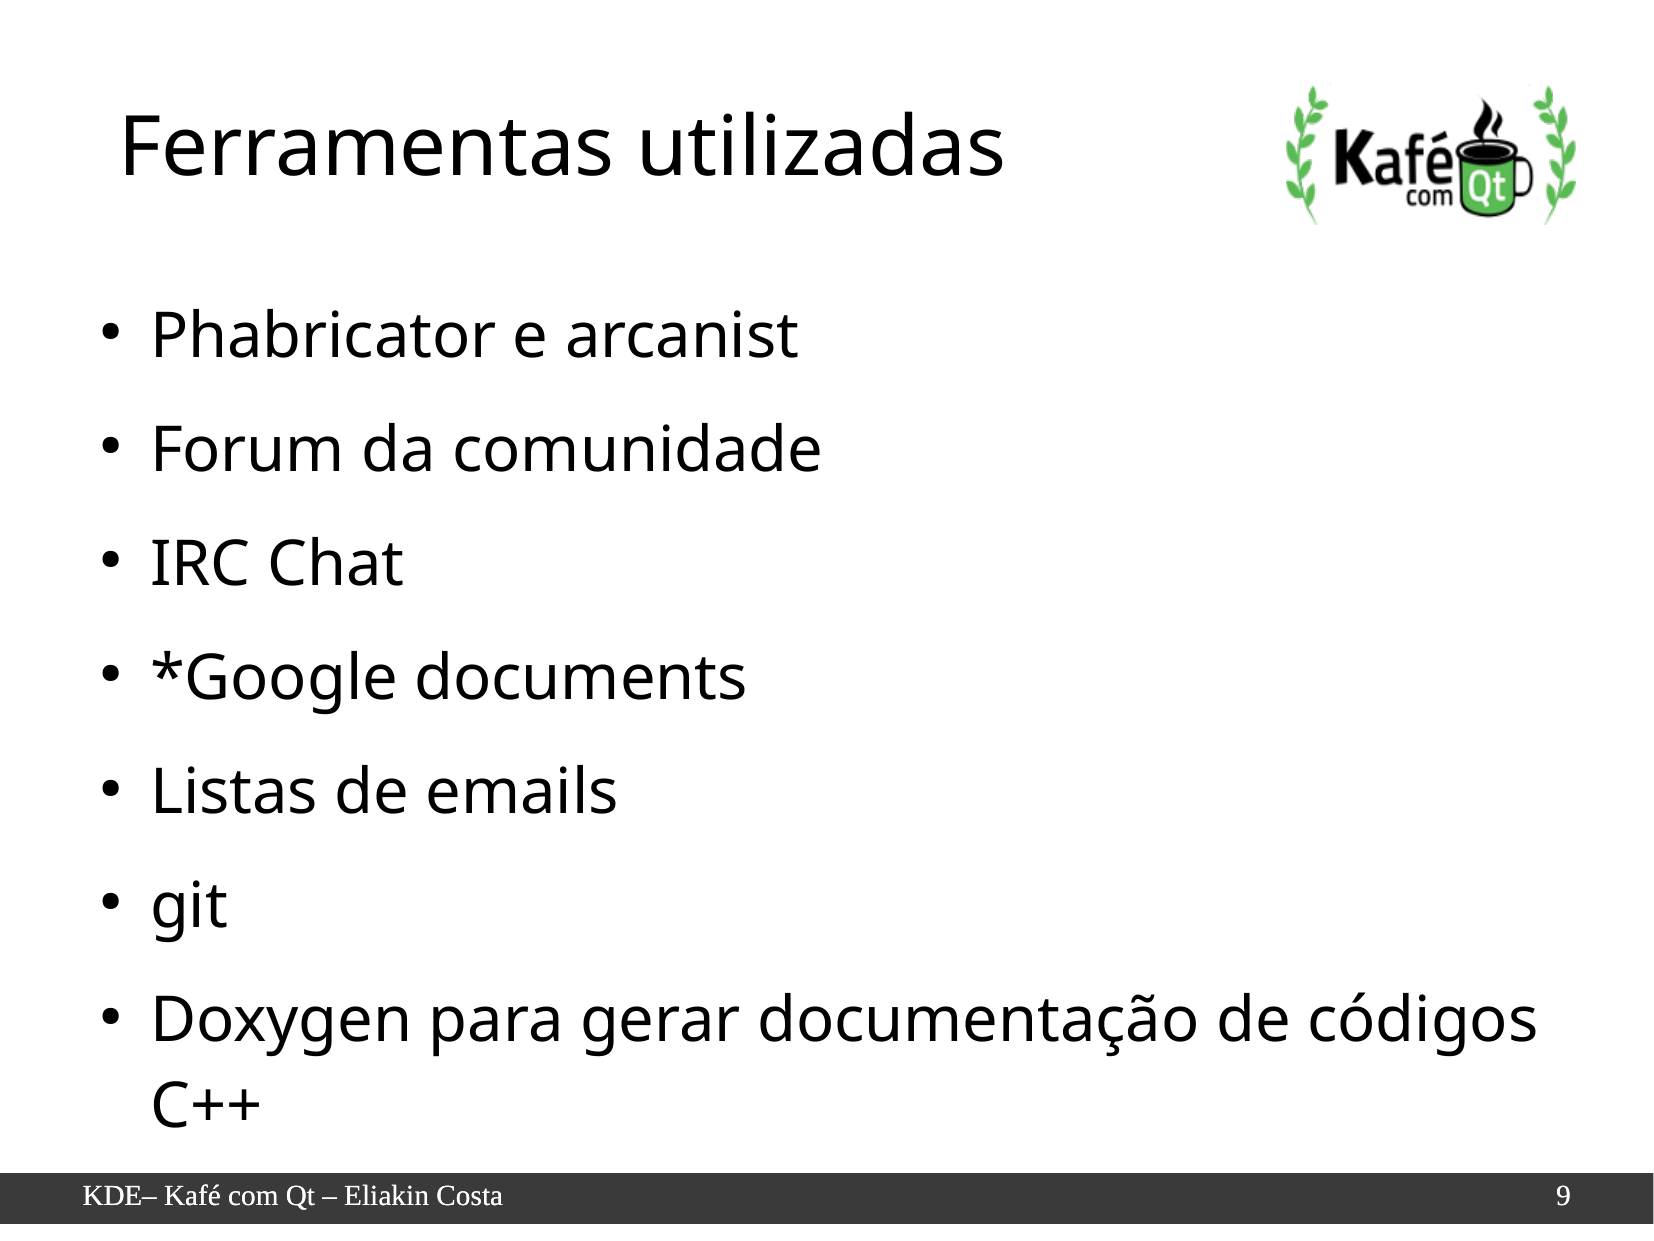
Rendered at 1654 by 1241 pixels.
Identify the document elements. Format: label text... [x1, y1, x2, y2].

title Ferramentas utilizadas [82, 30, 1276, 257]
picture [1286, 83, 1576, 225]
list Phabricator e arcanist Forum da comunidade IRC Chat *Google documents Listas de emails git Doxygen para gerar documentação de códigos C++ [82, 290, 1571, 1156]
